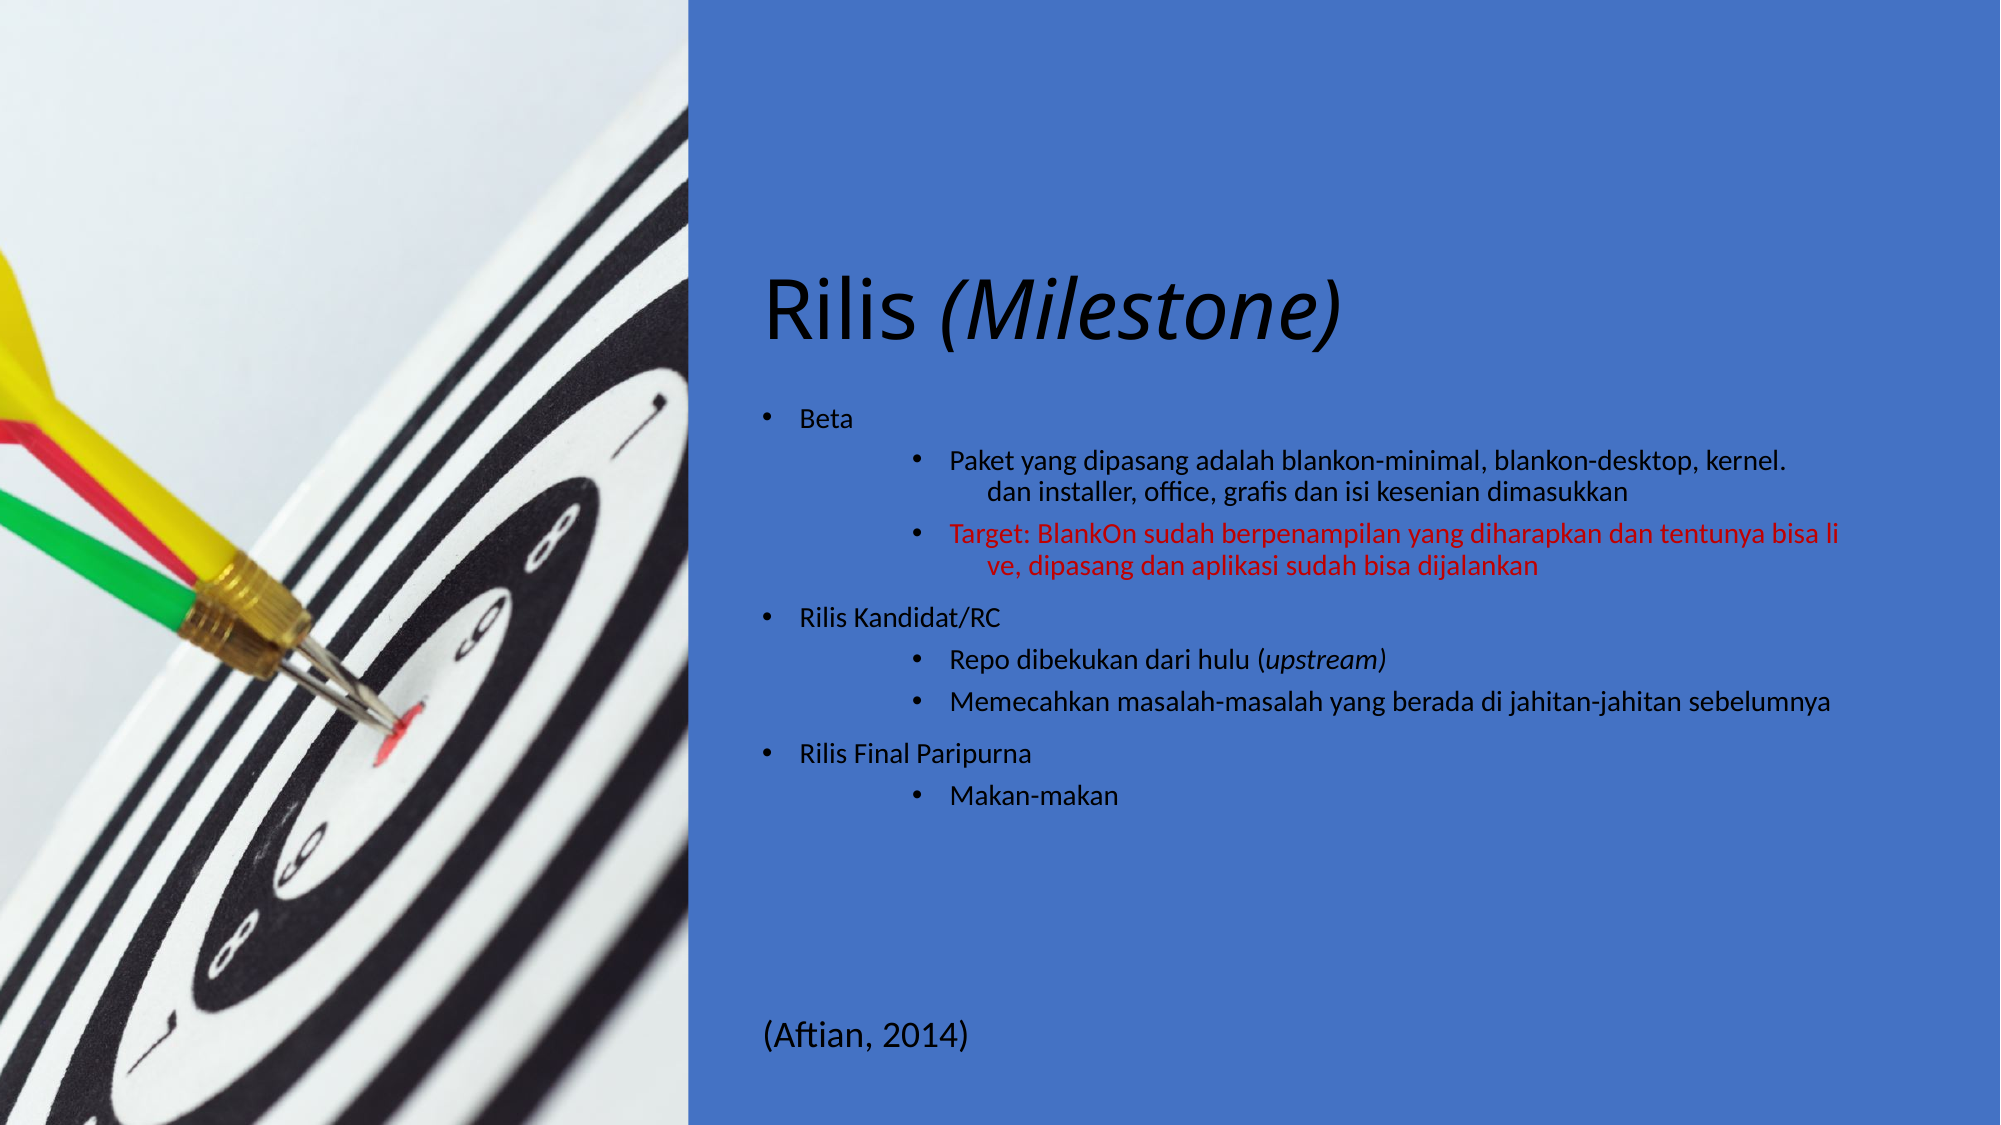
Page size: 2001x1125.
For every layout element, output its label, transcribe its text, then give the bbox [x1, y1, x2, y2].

picture [0, 0, 689, 1125]
title Rilis (Milestone) [746, 90, 1863, 365]
list Beta Paket yang dipasang adalah blankon-minimal, blankon-desktop, kernel. dan installer, office, grafis dan isi kesenian dimasukkan Target: BlankOn sudah berpenampilan yang diharapkan dan tentunya bisa live, dipasang dan aplikasi sudah bisa dijalankan Rilis Kandidat/RC Repo dibekukan dari hulu (upstream) Memecahkan masalah-masalah yang berada di jahitan-jahitan sebelumnya Rilis Final Paripurna Makan-makan [746, 395, 1863, 1004]
text_box (Aftian, 2014) [747, 1002, 1198, 1064]
text_box [689, 0, 2000, 1125]
